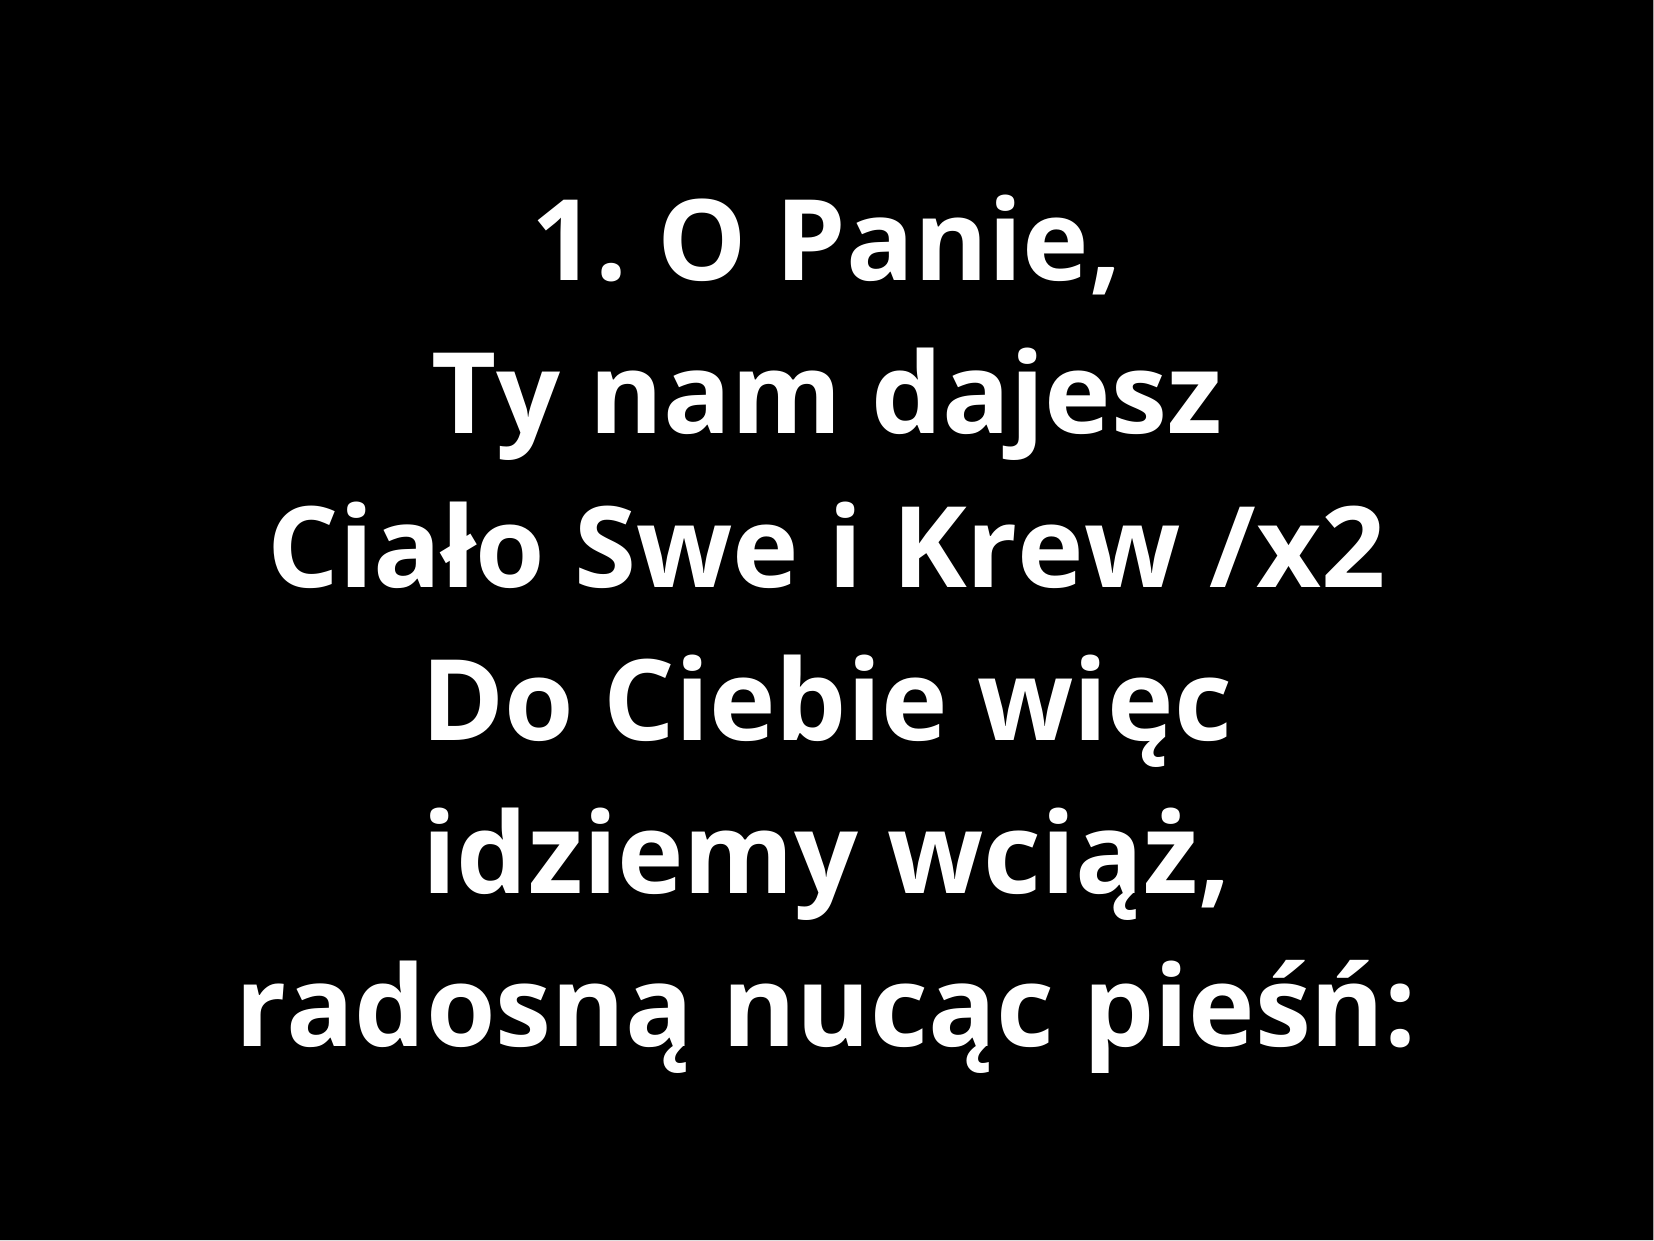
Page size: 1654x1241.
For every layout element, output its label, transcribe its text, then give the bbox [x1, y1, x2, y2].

title 1. O Panie, Ty nam dajesz Ciało Swe i Krew /x2 Do Ciebie więc idziemy wciąż, radosną nucąc pieśń: [0, 0, 1654, 1241]
